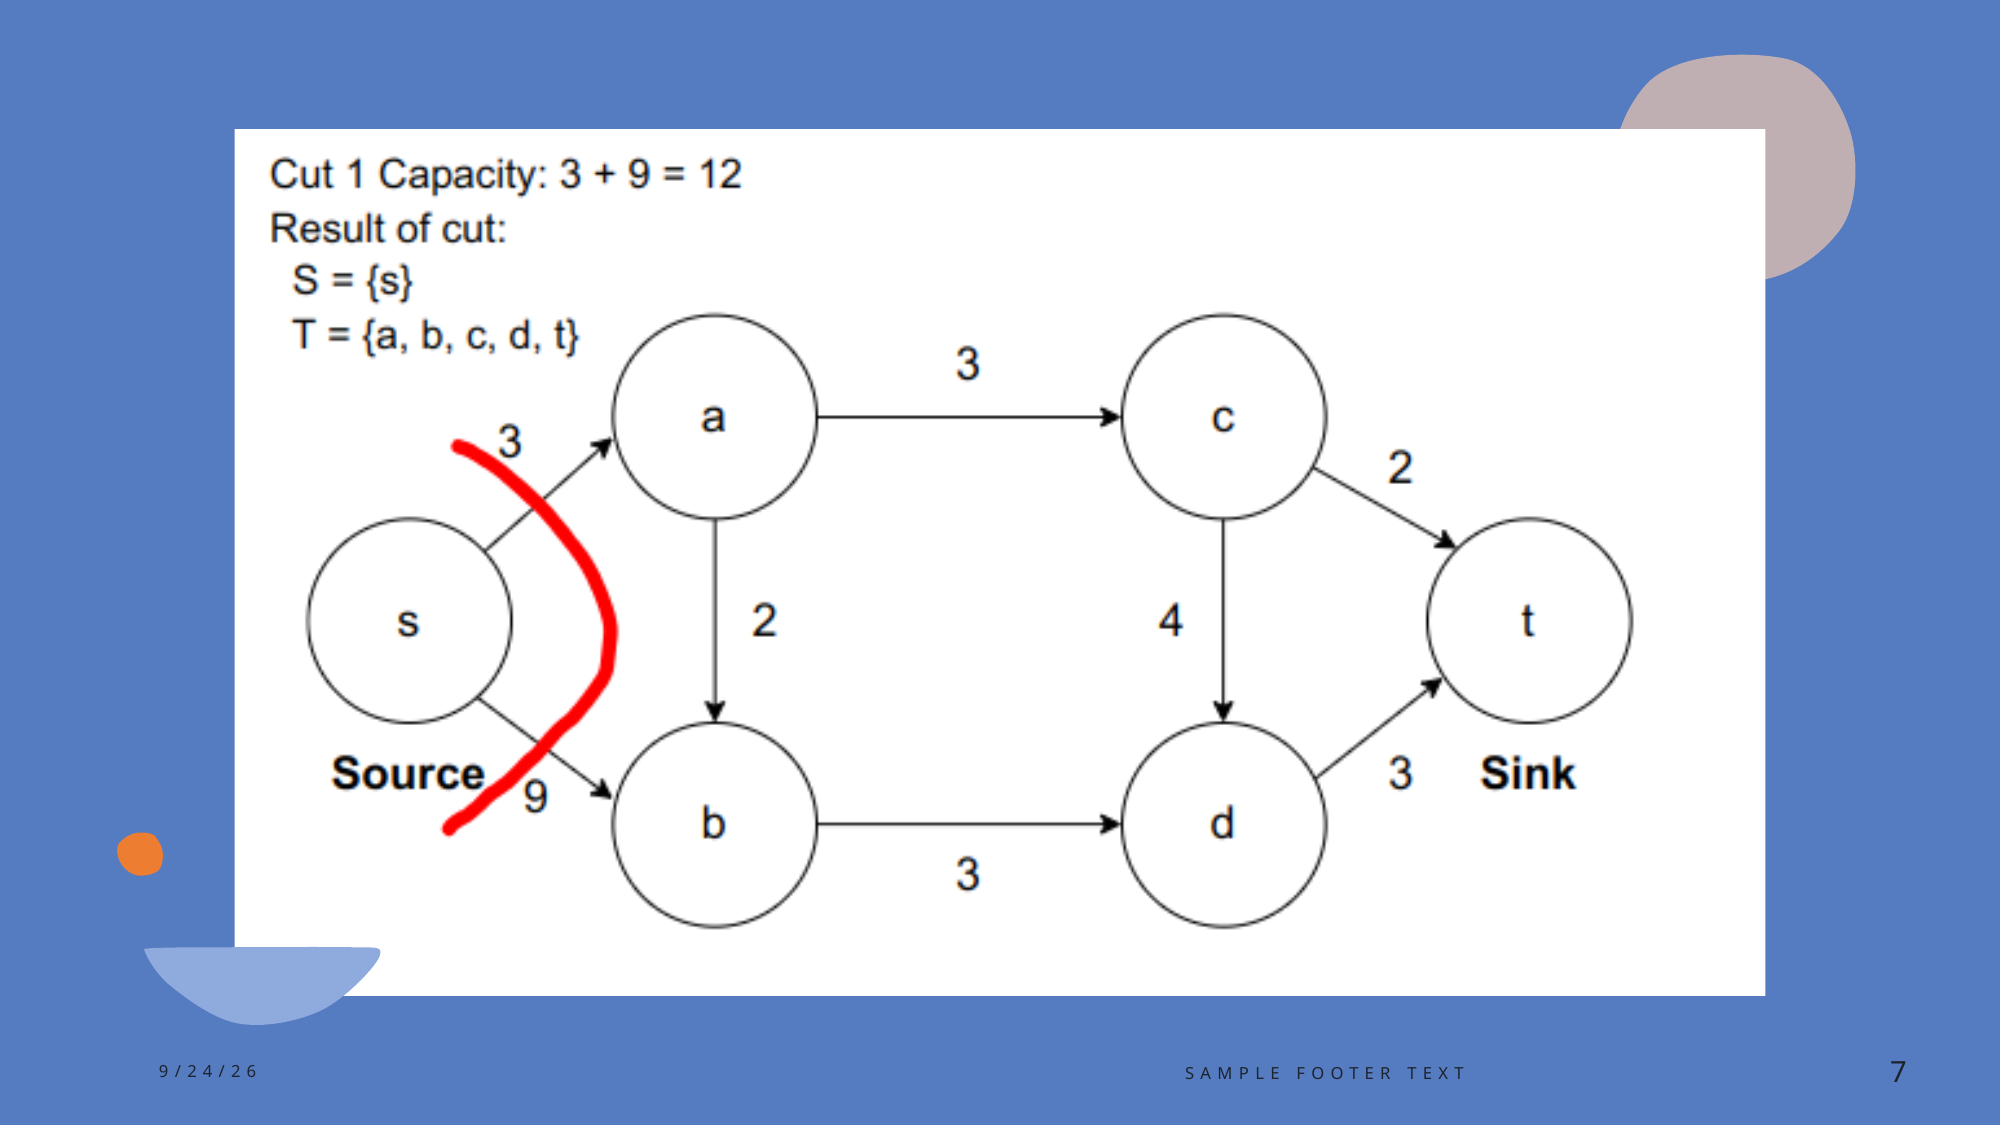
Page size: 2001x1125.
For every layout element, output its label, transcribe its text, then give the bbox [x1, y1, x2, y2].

text_box [0, 0, 2000, 1125]
picture [234, 129, 1766, 996]
slide_number [143, 1042, 594, 1103]
footer Sample Footer Text [1170, 1042, 1875, 1103]
slide_number [1875, 1042, 1961, 1103]
